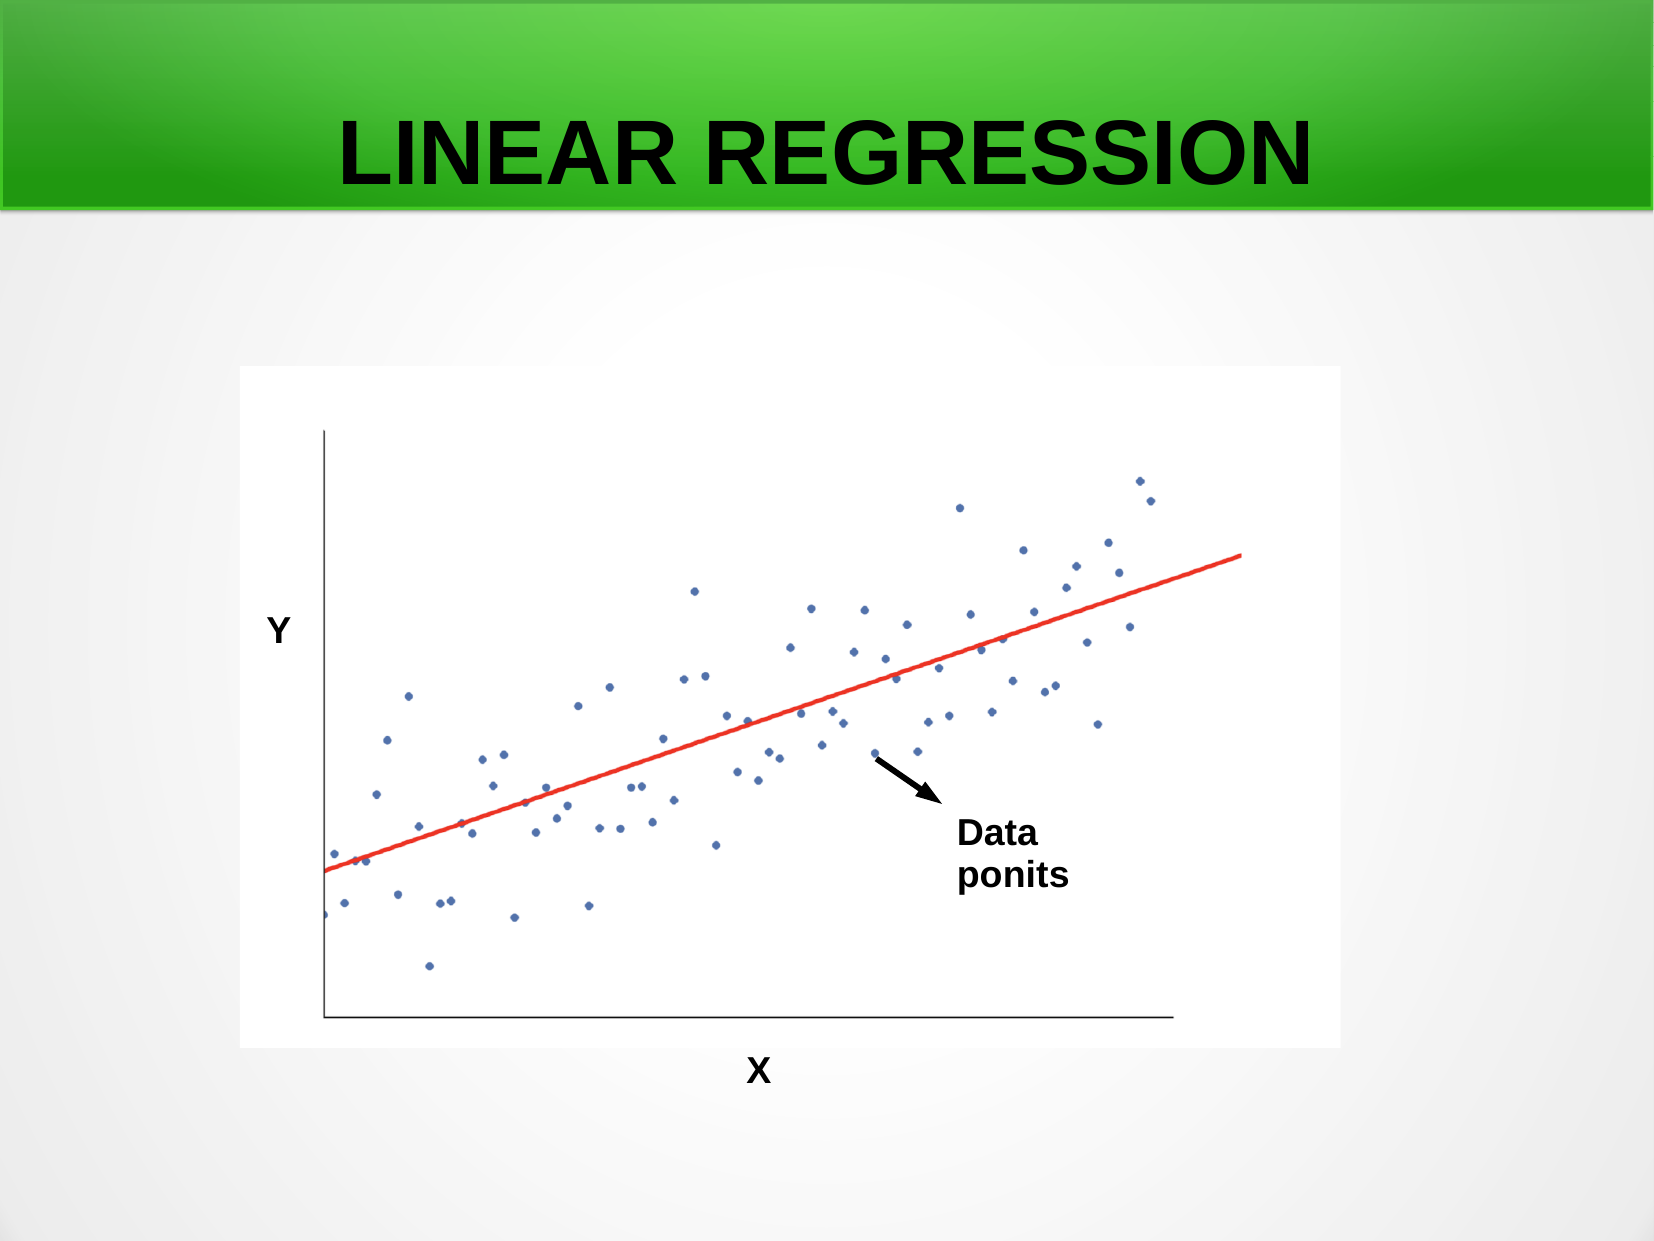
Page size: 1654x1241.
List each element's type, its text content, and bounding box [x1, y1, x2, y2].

text_box Data ponits [942, 803, 1097, 903]
text_box X [731, 1041, 787, 1135]
picture [239, 366, 1341, 1101]
text_box Y [251, 602, 307, 660]
title LINEAR REGRESSION [82, 49, 1571, 257]
